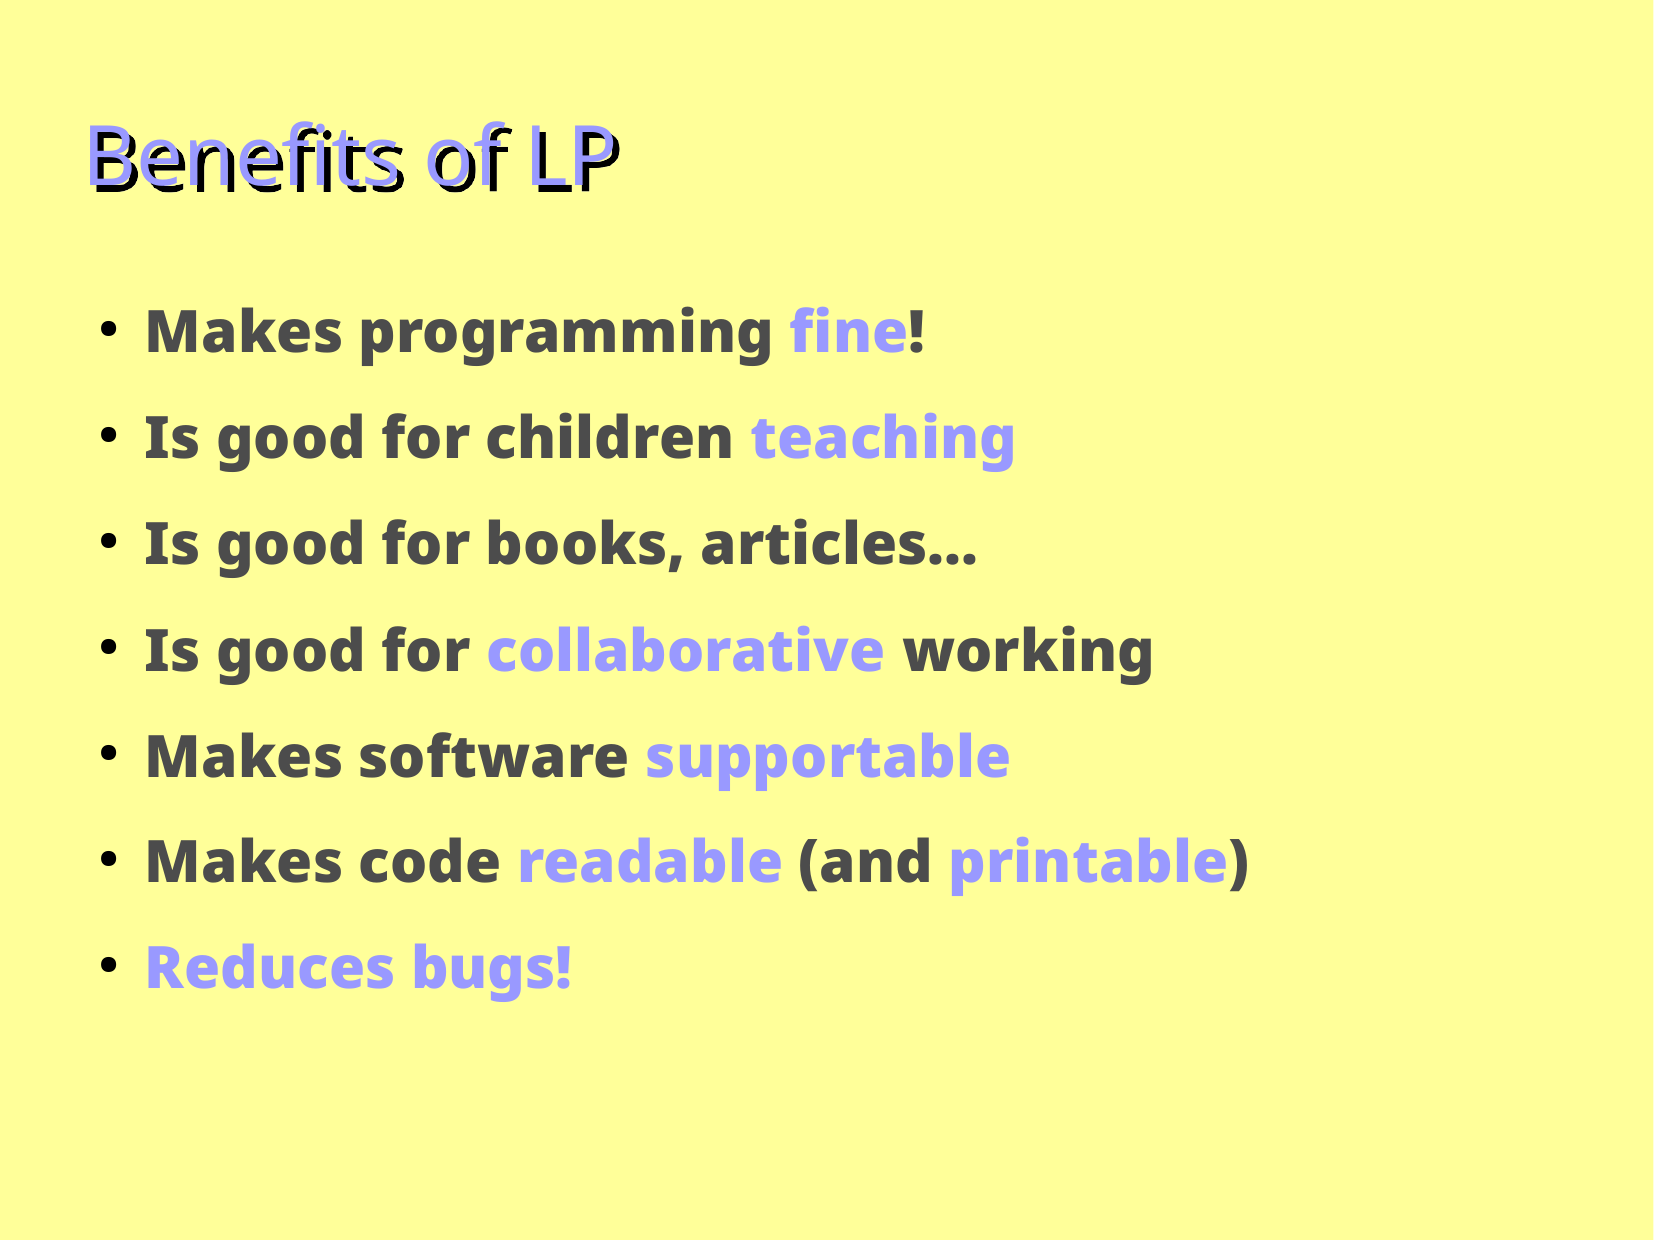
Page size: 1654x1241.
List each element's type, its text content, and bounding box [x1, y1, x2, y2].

list Makes programming fine! Is good for children teaching Is good for books, articles... Is good for collaborative working Makes software supportable Makes code readable (and printable) Reduces bugs! [82, 290, 1538, 1010]
title Benefits of LP [82, 49, 1571, 257]
